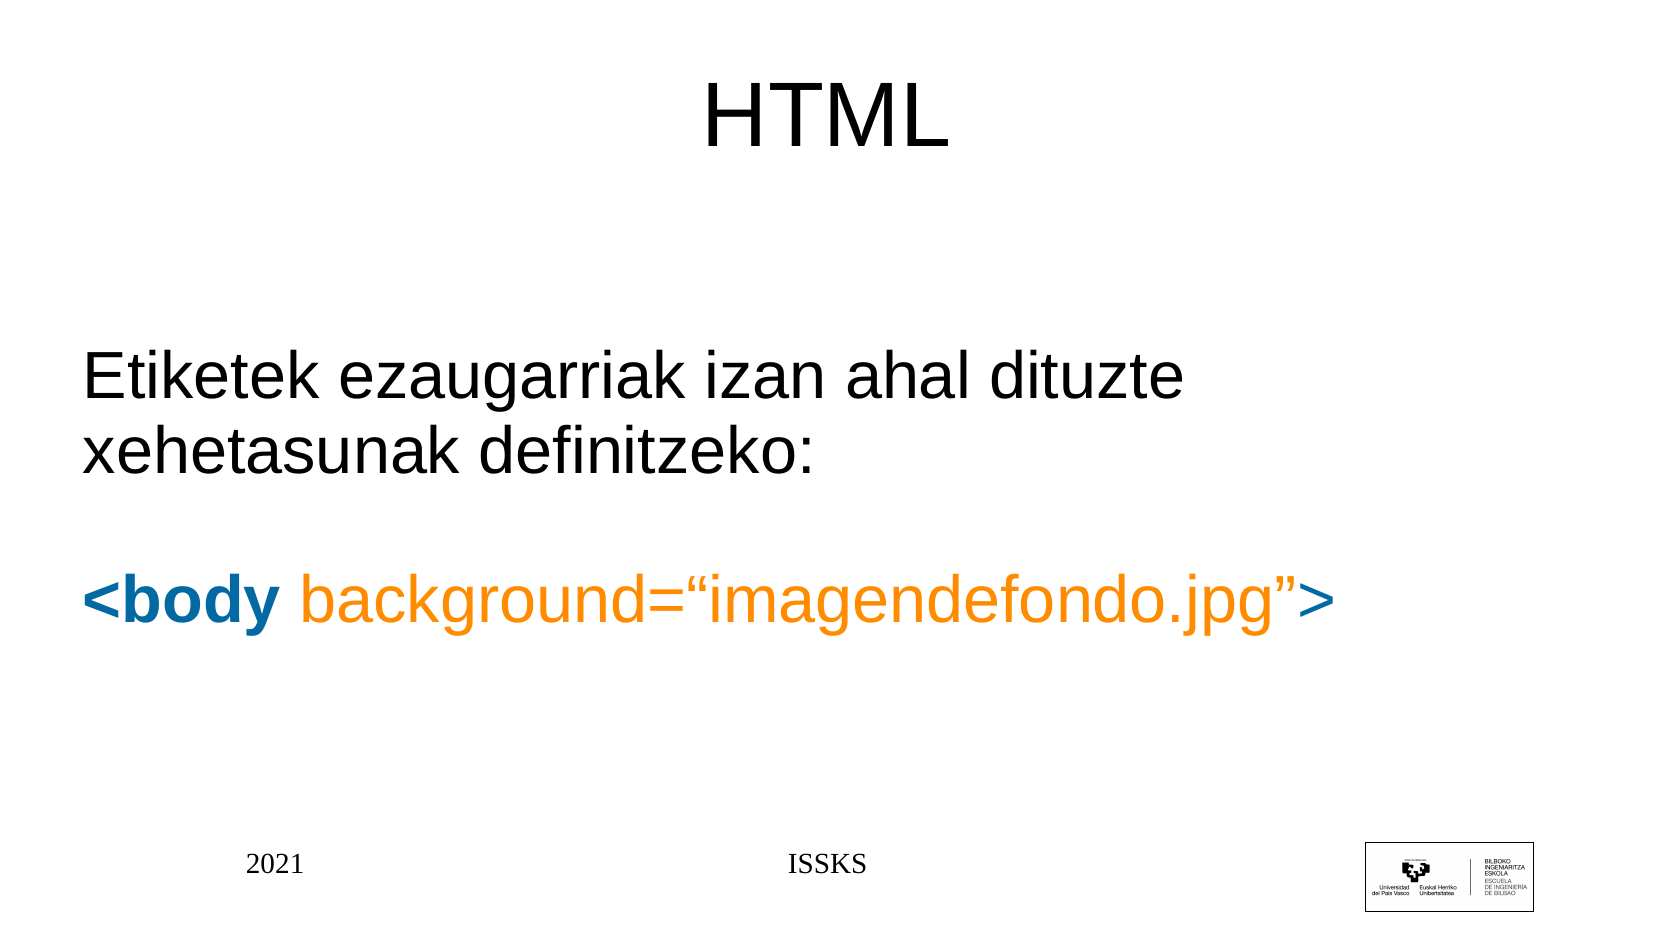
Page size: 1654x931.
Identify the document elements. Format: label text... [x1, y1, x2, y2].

title HTML [82, 37, 1571, 193]
subtitle Etiketek ezaugarriak izan ahal dituzte xehetasunak definitzeko: <body background=“imagendefondo.jpg”> [82, 217, 1571, 758]
picture [1366, 843, 1533, 911]
